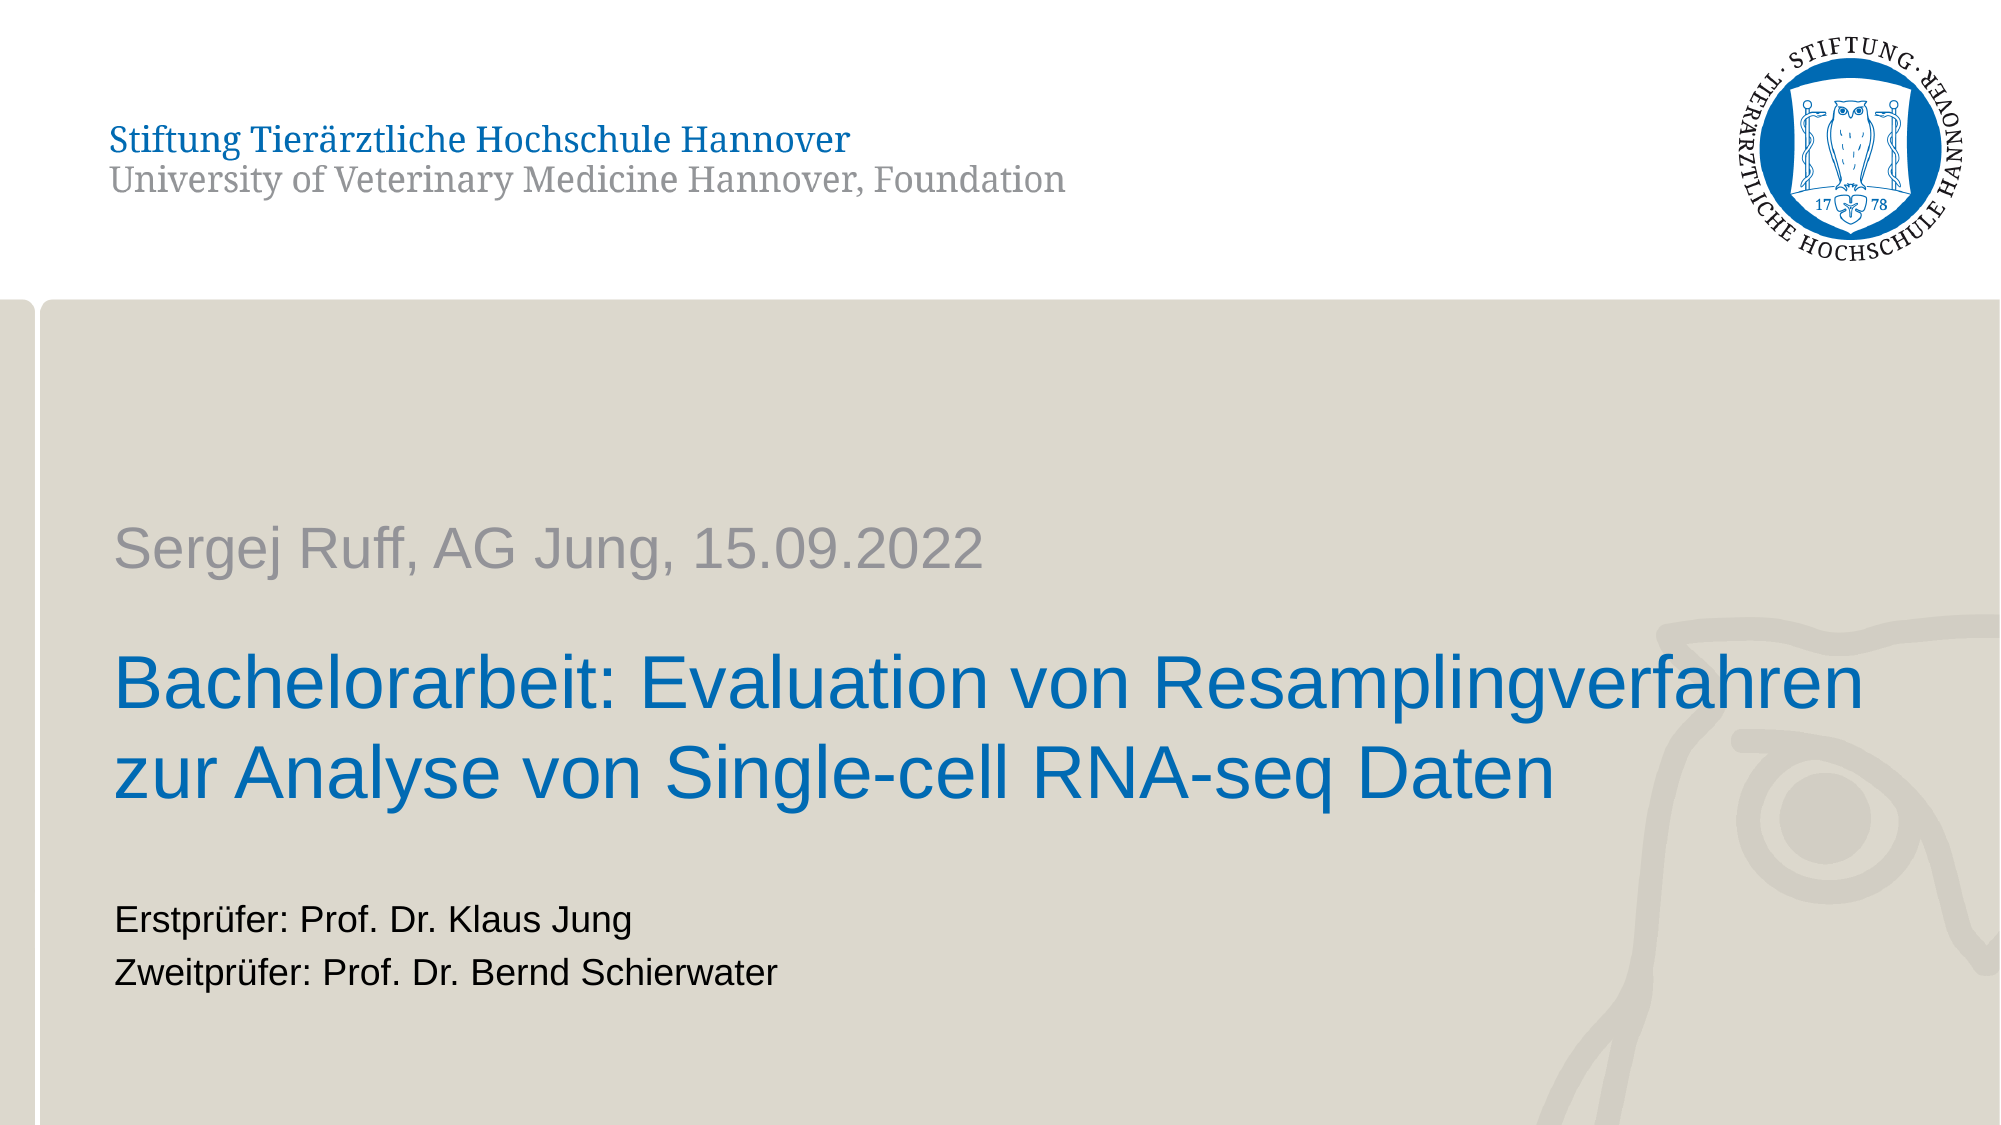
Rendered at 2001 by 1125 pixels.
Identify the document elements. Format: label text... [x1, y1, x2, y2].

list Sergej Ruff, AG Jung, 15.09.2022 [114, 468, 1945, 622]
list Bachelorarbeit: Evaluation von Resamplingverfahren zur Analyse von Single-cell RNA-seq Daten [114, 633, 1945, 816]
text_box Erstprüfer: Prof. Dr. Klaus Jung Zweitprüfer: Prof. Dr. Bernd Schierwater [114, 815, 1944, 1073]
